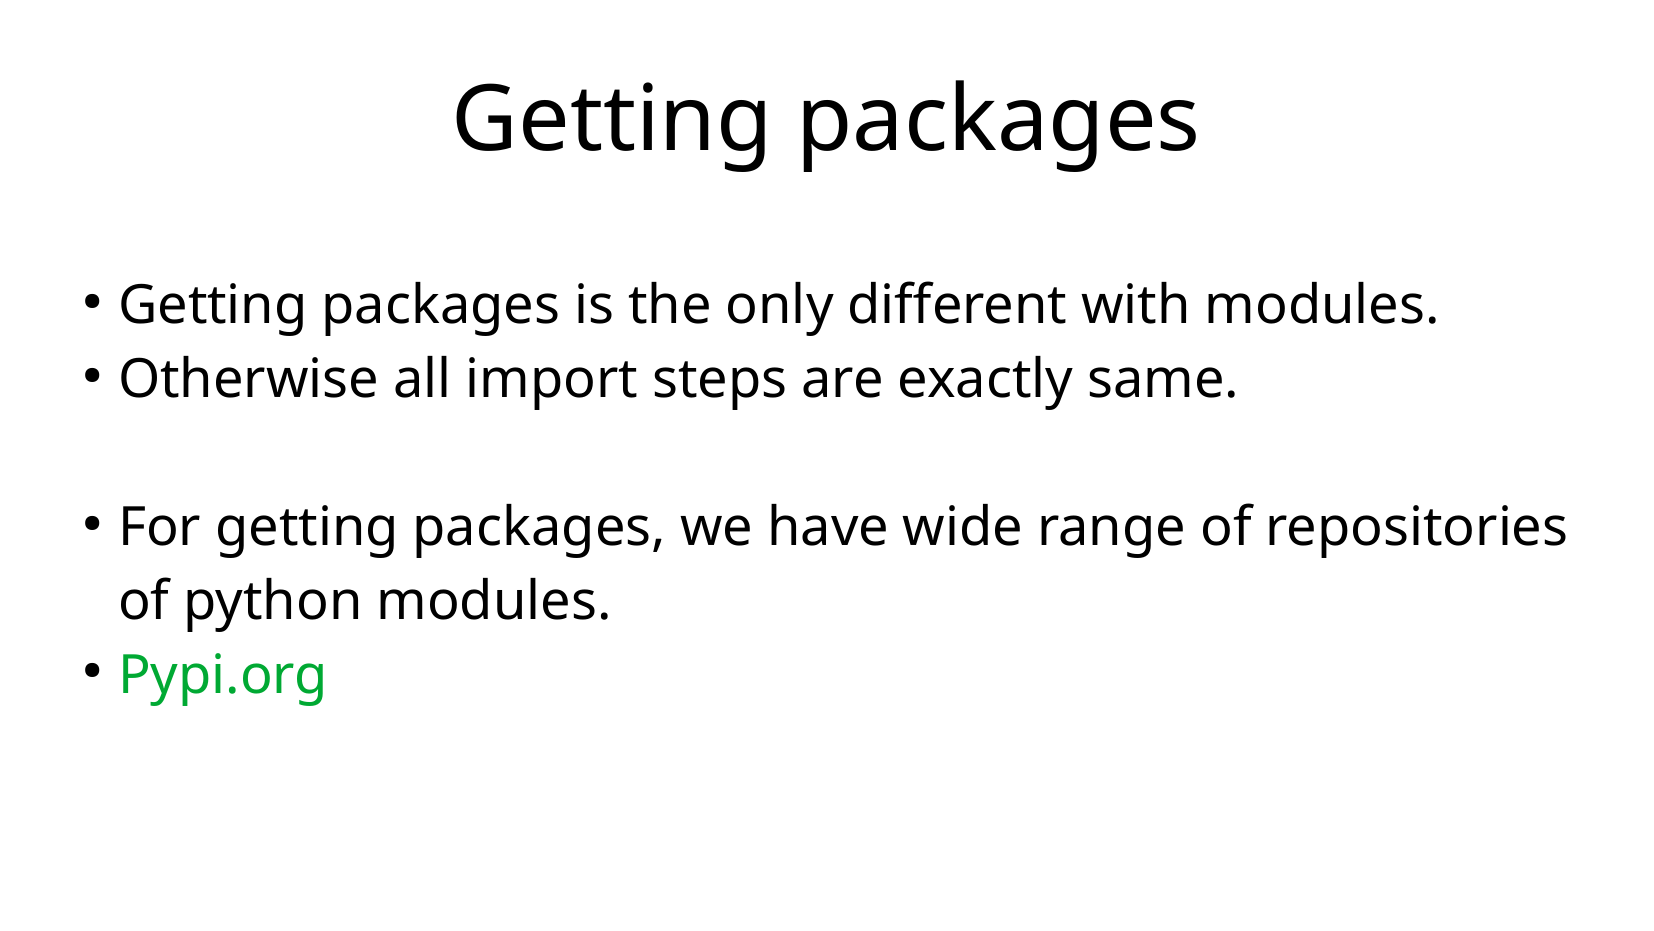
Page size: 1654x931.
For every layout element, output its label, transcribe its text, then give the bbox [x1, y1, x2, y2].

subtitle Getting packages is the only different with modules. Otherwise all import steps are exactly same. For getting packages, we have wide range of repositories of python modules. Pypi.org [82, 217, 1571, 758]
title Getting packages [82, 37, 1571, 193]
